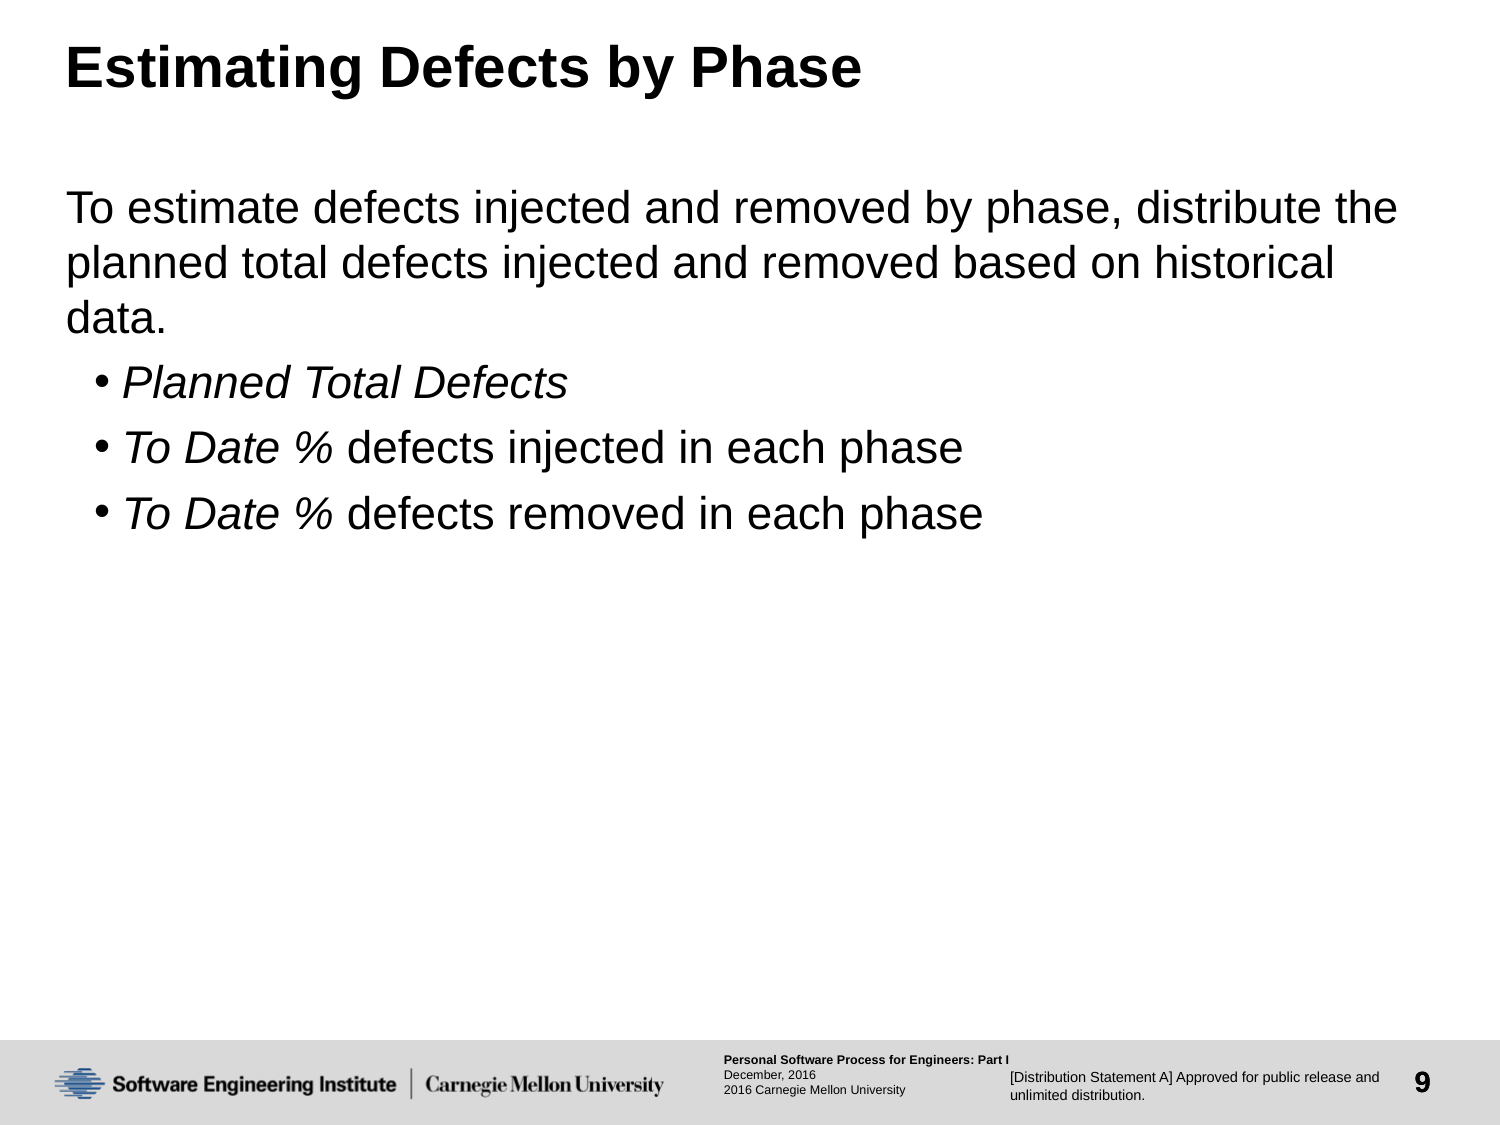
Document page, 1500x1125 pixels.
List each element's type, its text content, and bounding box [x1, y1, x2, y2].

title Estimating Defects by Phase [65, 37, 1313, 148]
list To estimate defects injected and removed by phase, distribute the planned total defects injected and removed based on historical data. Planned Total Defects To Date % defects injected in each phase To Date % defects removed in each phase [65, 177, 1431, 1000]
picture [46, 1061, 673, 1104]
